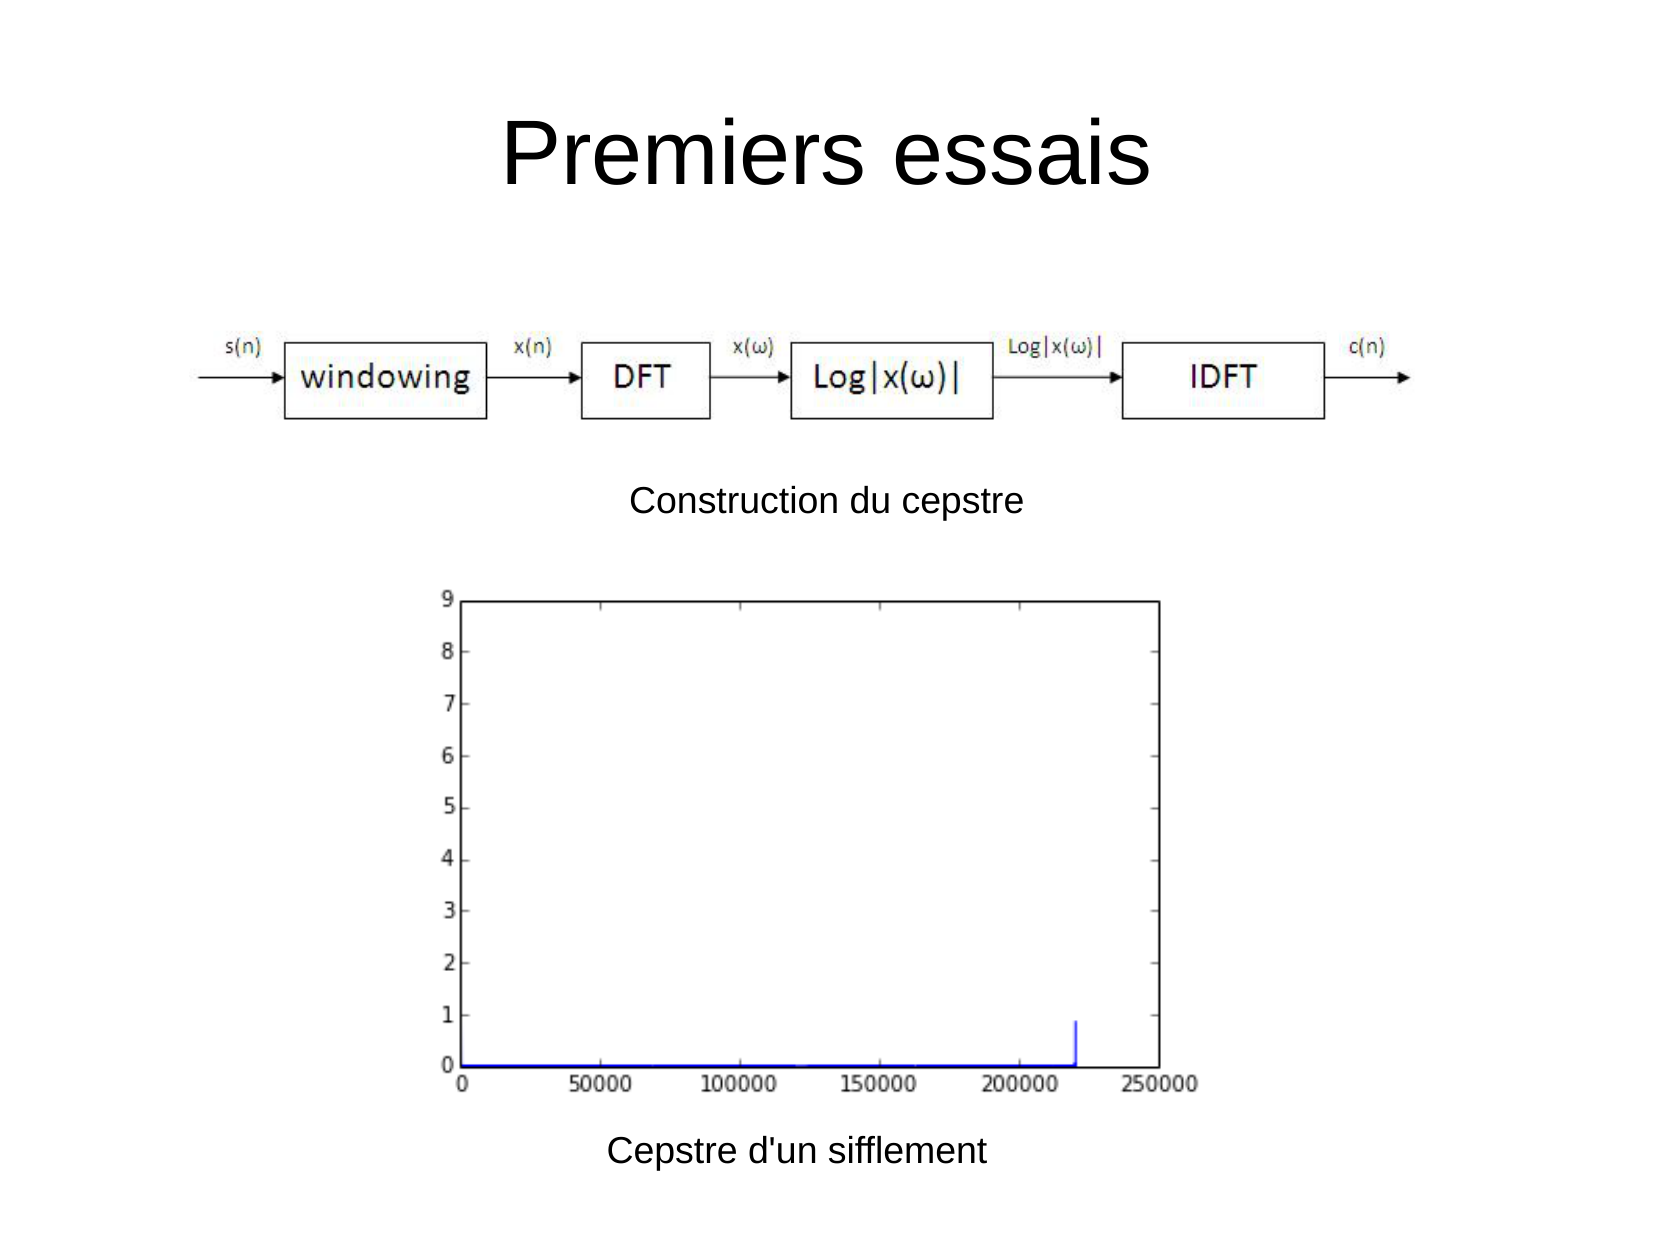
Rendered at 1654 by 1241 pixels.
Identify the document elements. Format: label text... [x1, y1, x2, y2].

title Premiers essais [82, 49, 1571, 257]
picture [189, 306, 1427, 445]
picture [427, 576, 1211, 1111]
text_box Cepstre d'un sifflement [501, 1122, 1093, 1179]
text_box Construction du cepstre [501, 472, 1152, 530]
